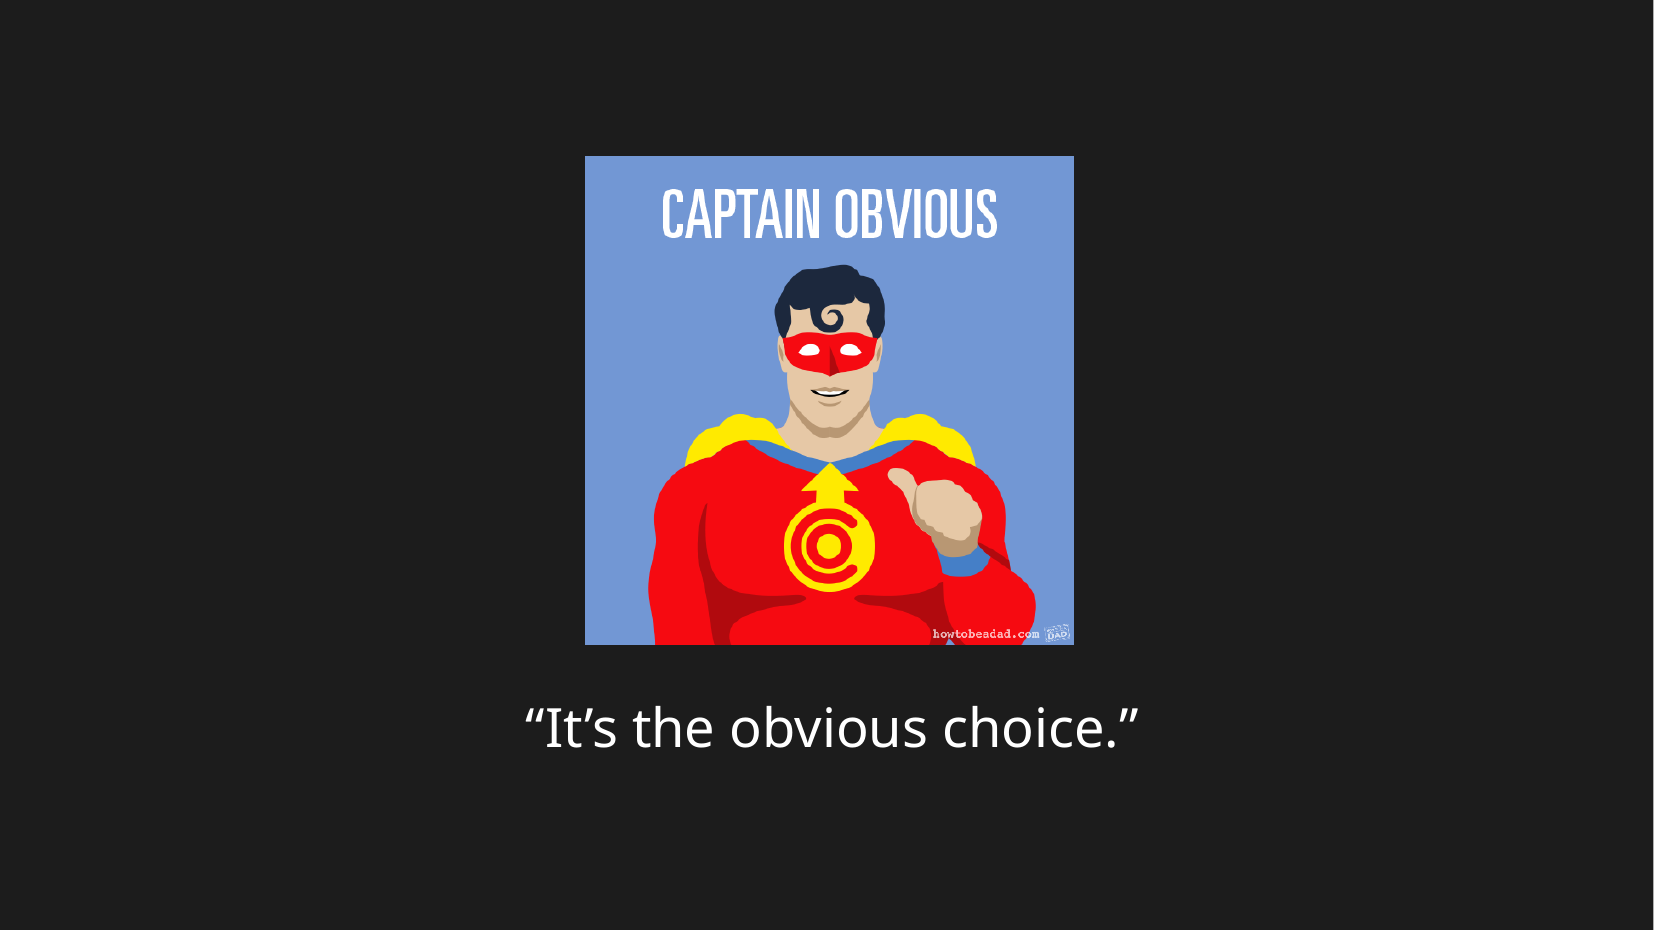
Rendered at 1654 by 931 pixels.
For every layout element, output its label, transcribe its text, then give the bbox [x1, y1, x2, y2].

text_box “It’s the obvious choice.” [360, 681, 1306, 762]
picture [585, 156, 1074, 646]
